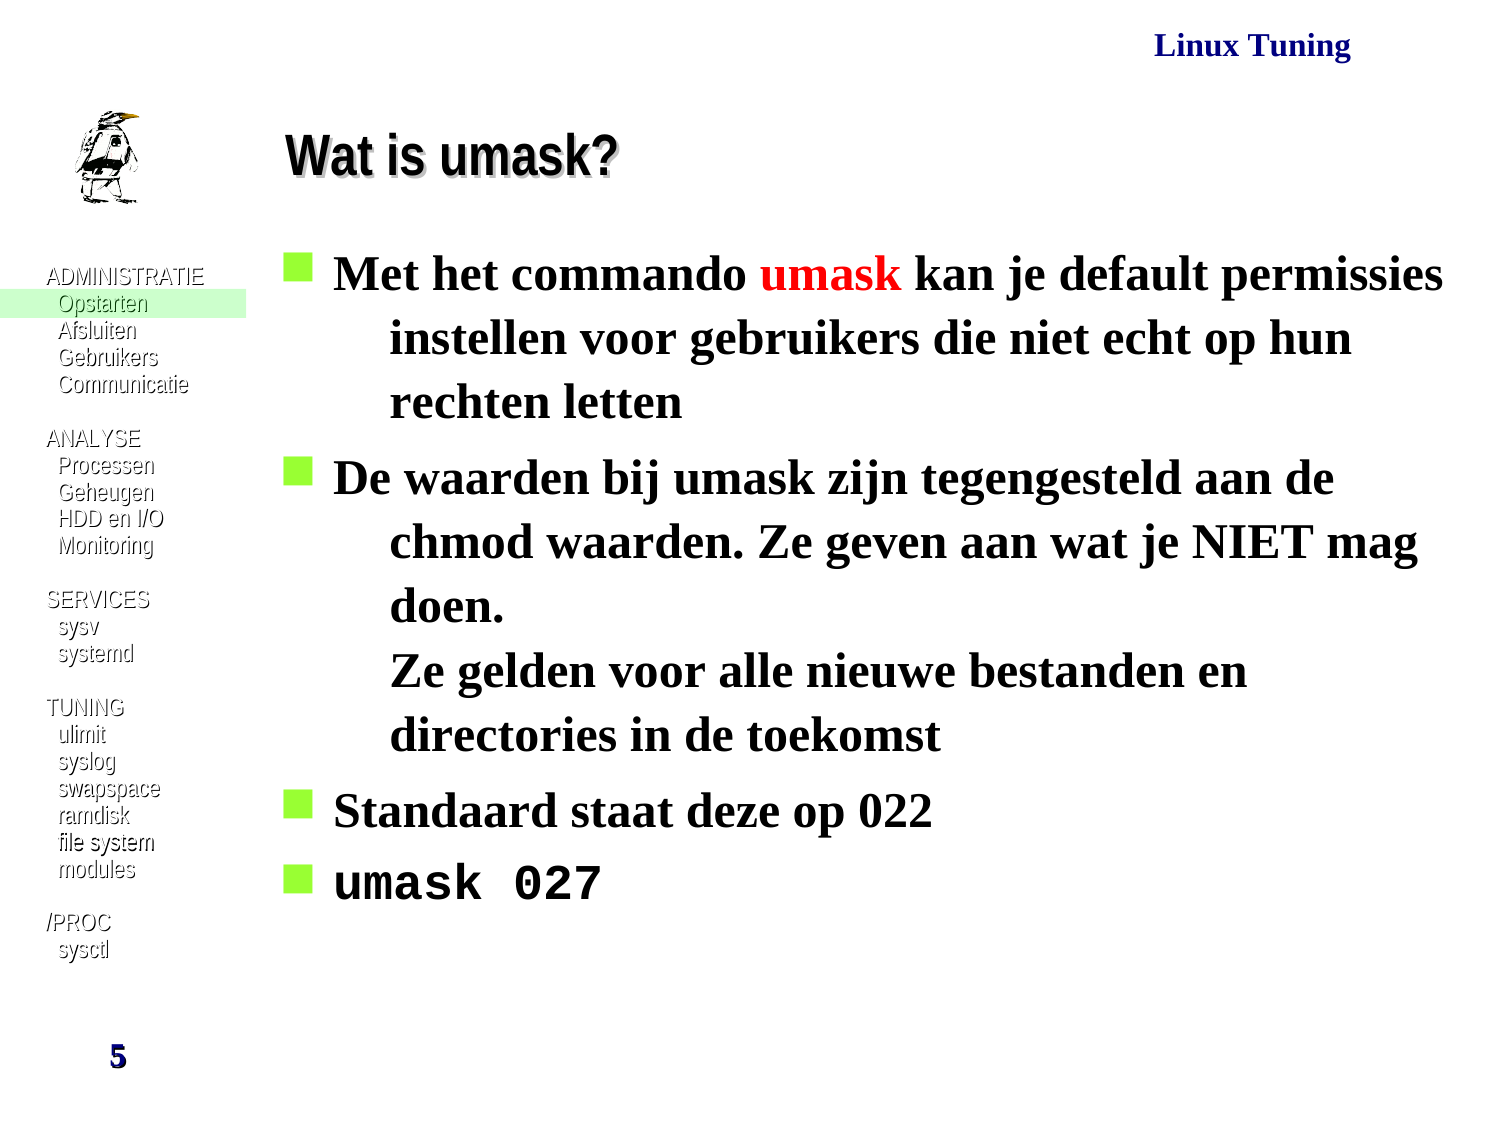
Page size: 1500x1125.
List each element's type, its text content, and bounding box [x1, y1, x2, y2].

title Wat is umask? [270, 41, 1500, 250]
text_box [0, 288, 247, 318]
list Met het commando umask kan je default permissies instellen voor gebruikers die niet echt op hun rechten letten De waarden bij umask zijn tegengesteld aan de chmod waarden. Ze geven aan wat je NIET mag doen. Ze gelden voor alle nieuwe bestanden en directories in de toekomst Standaard staat deze op 022 umask 027 [264, 229, 1486, 923]
picture [57, 105, 143, 206]
